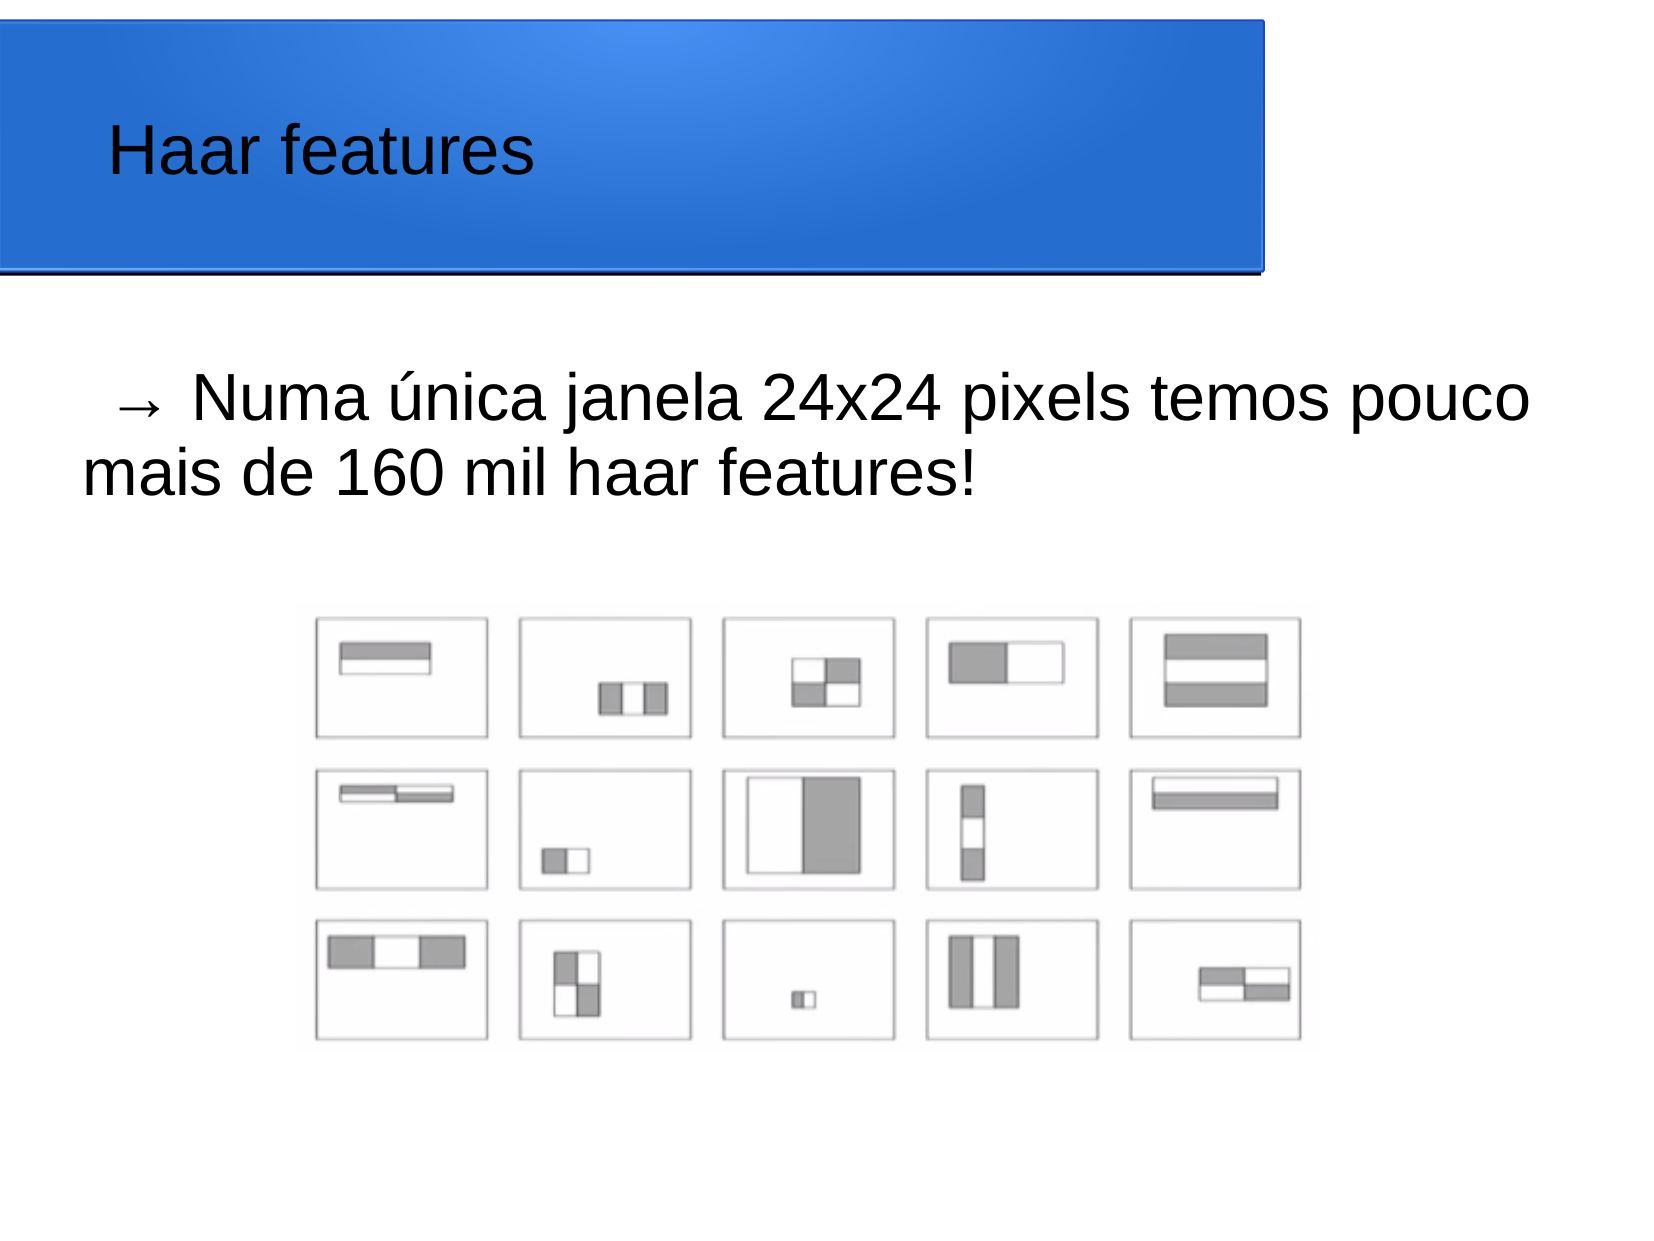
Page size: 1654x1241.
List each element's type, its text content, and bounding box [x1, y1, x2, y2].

subtitle → Numa única janela 24x24 pixels temos pouco mais de 160 mil haar features! [82, 299, 1571, 1019]
title Haar features [82, 47, 1235, 252]
picture [295, 602, 1319, 1052]
